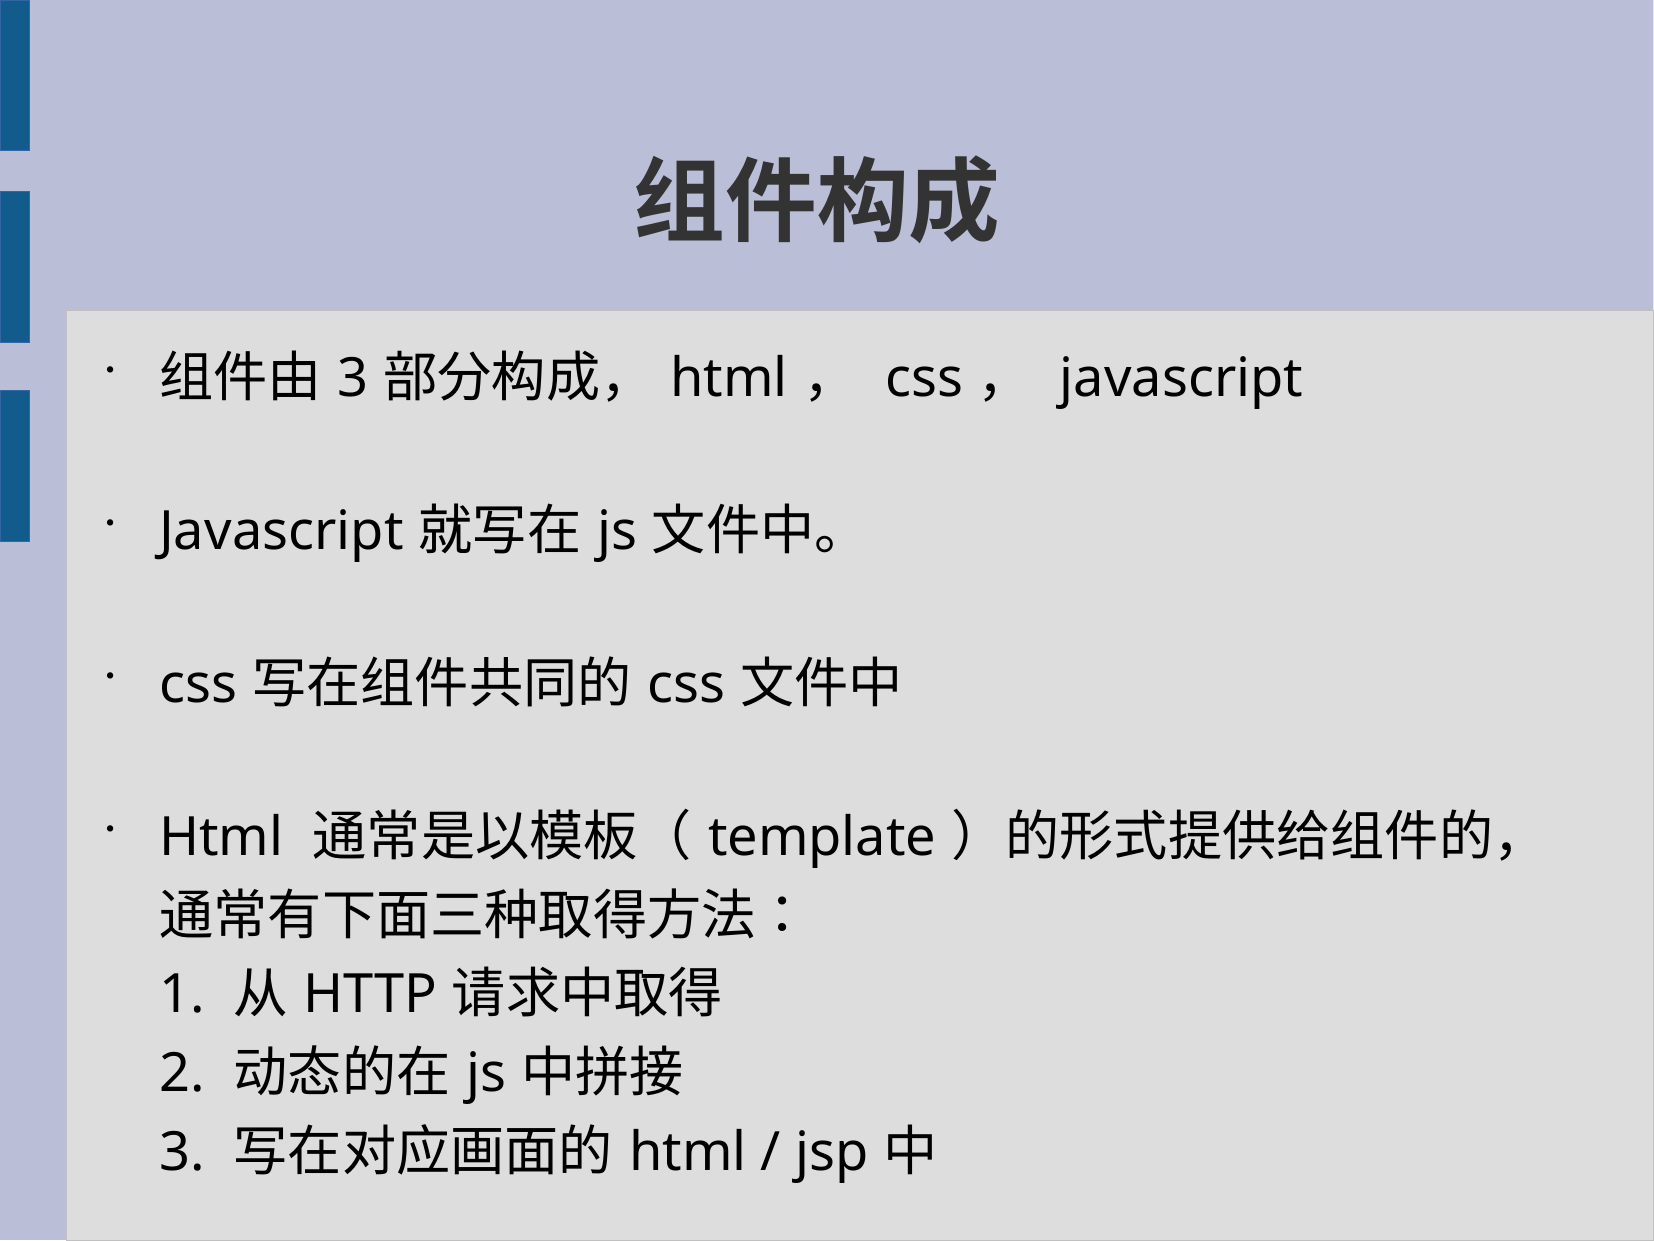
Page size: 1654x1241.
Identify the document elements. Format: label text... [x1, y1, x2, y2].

list 组件由3部分构成，html， css， javascript Javascript就写在js文件中。 css写在组件共同的css文件中 Html 通常是以模板（template）的形式提供给组件的， 通常有下面三种取得方法： 1. 从HTTP请求中取得 2. 动态的在js中拼接 3. 写在对应画面的html / jsp中 [88, 333, 1577, 1241]
title 组件构成 [121, 91, 1534, 299]
